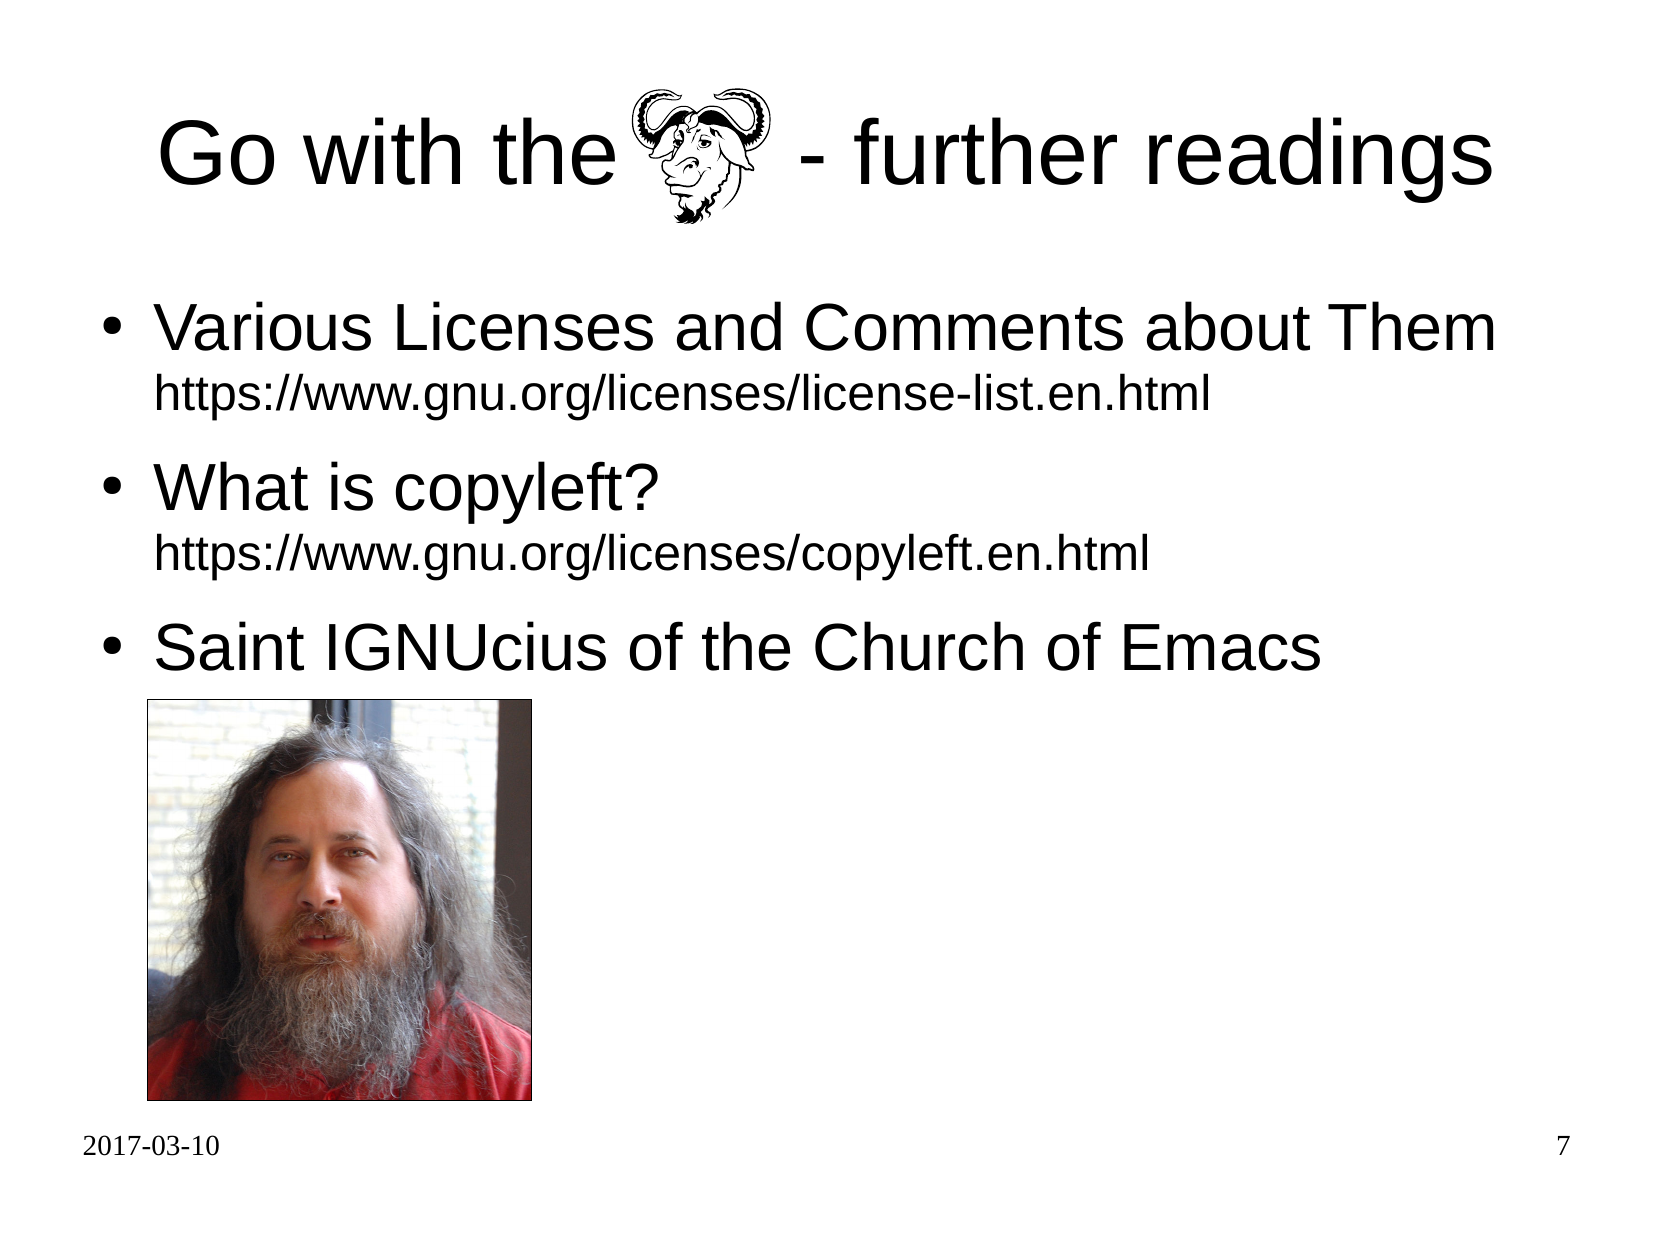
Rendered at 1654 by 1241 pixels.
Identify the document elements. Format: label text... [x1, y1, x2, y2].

picture [147, 699, 532, 1101]
list Various Licenses and Comments about Themhttps://www.gnu.org/licenses/license-list.en.html What is copyleft? https://www.gnu.org/licenses/copyleft.en.html Saint IGNUcius of the Church of Emacs [82, 290, 1571, 1152]
picture [631, 66, 771, 225]
title Go with the - further readings [82, 49, 1571, 257]
